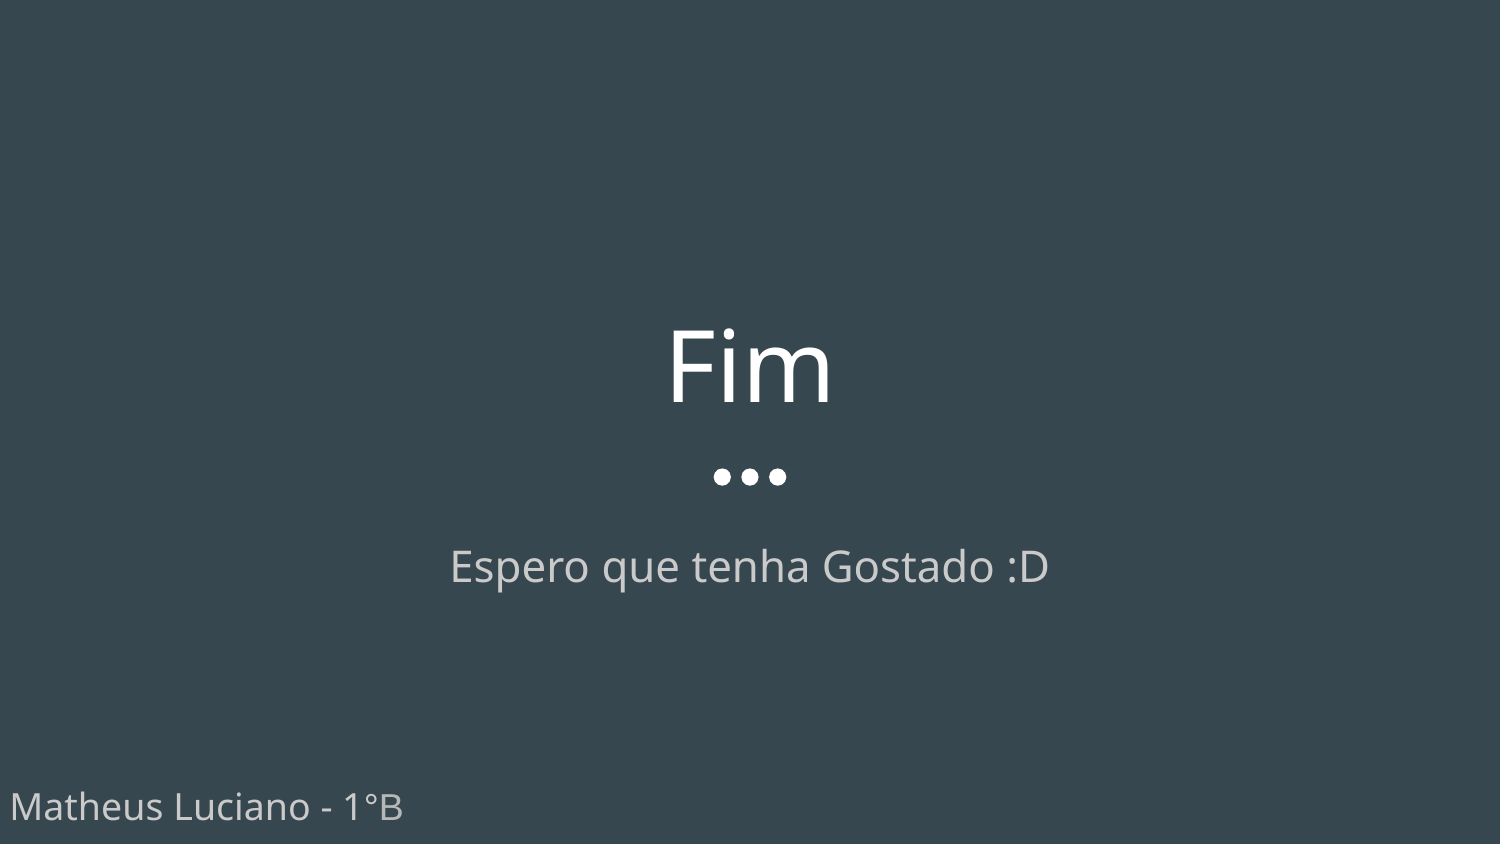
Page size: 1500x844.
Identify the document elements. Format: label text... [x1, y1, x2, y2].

title Fim [110, 162, 1390, 447]
subtitle Espero que tenha Gostado :D [110, 520, 1390, 651]
